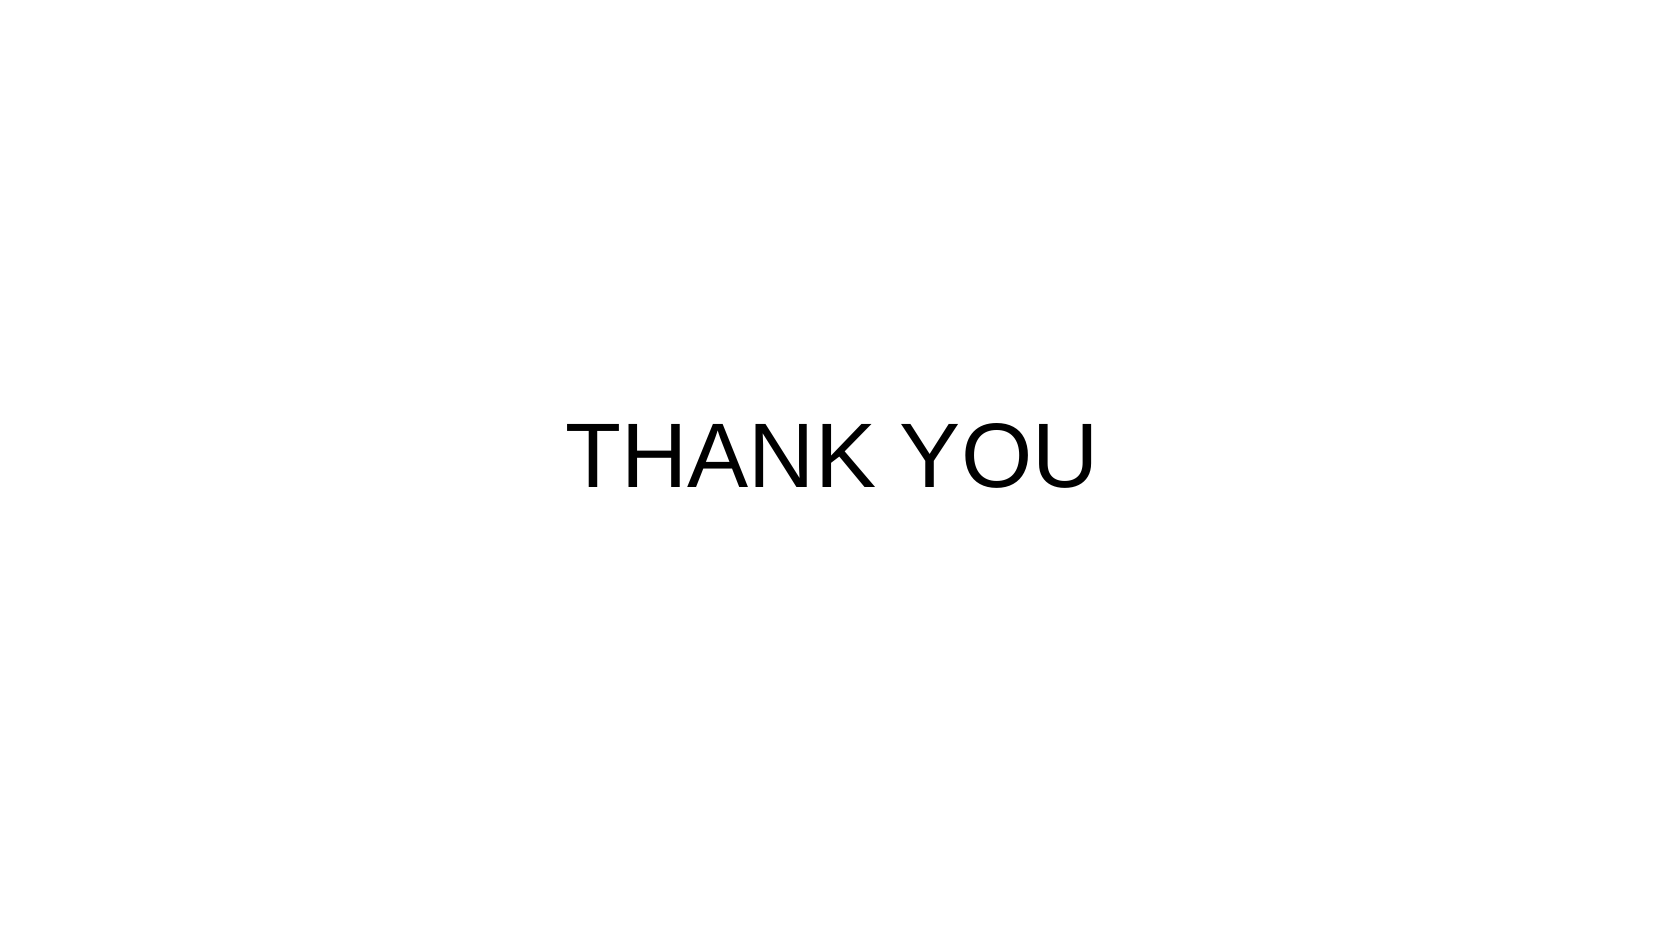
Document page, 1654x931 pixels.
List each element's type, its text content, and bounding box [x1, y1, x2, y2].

title THANK YOU [425, 377, 1241, 534]
